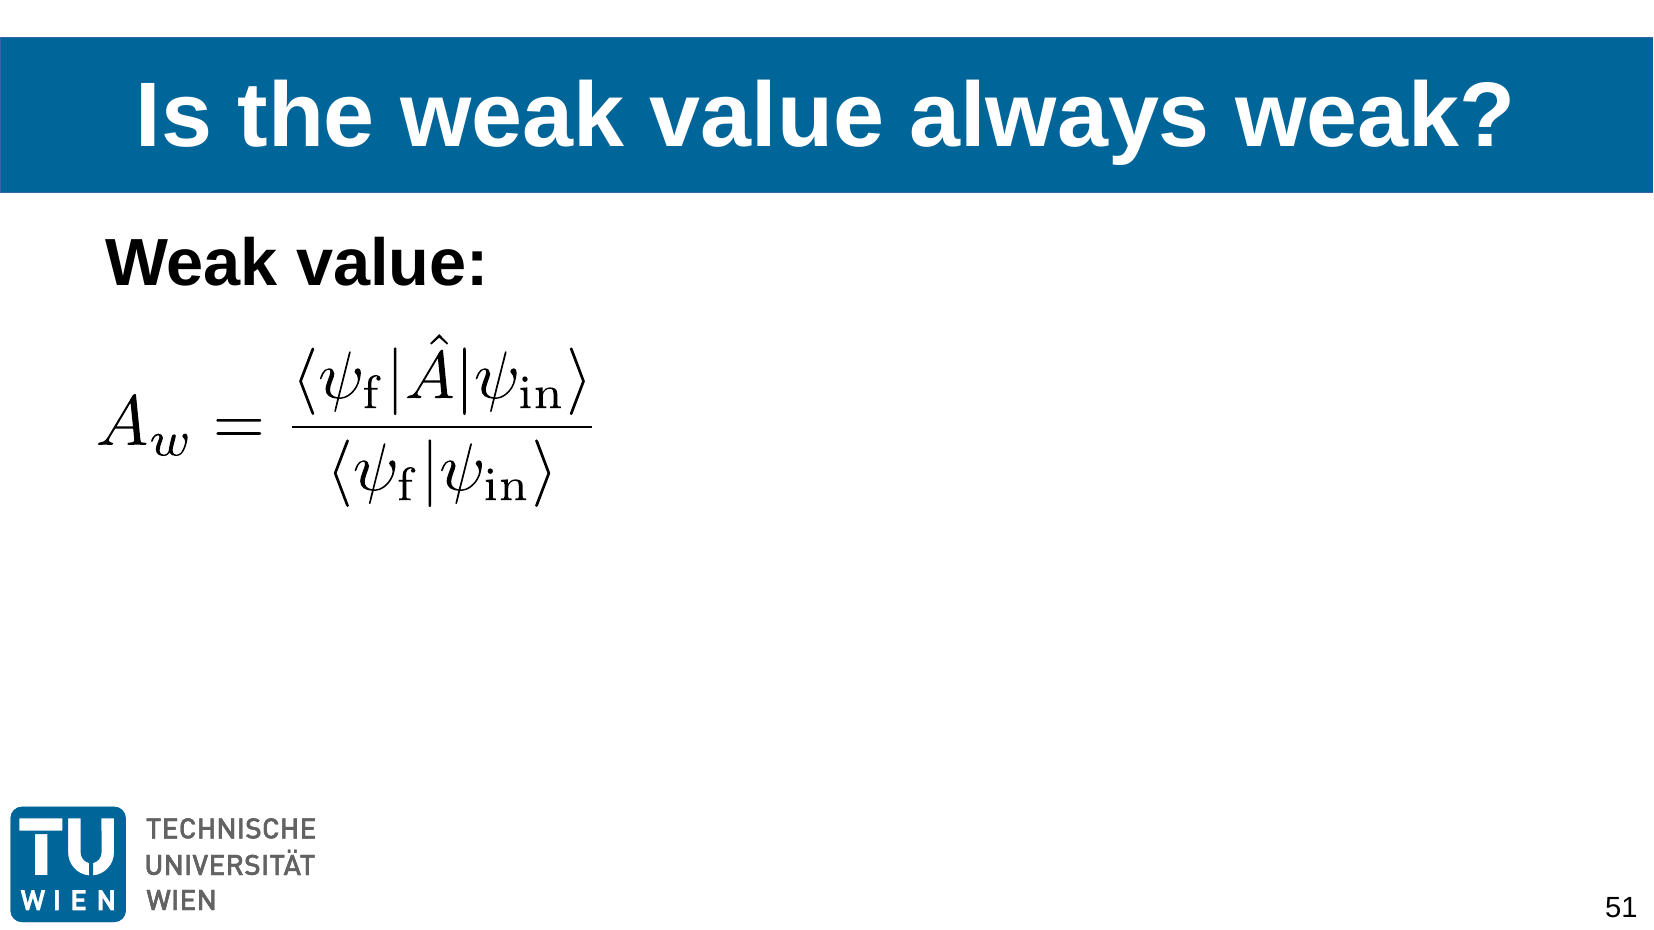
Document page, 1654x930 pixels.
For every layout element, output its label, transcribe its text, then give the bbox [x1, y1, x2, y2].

title Is the weak value always weak? [0, 37, 1653, 193]
list Weak value: [105, 225, 1593, 316]
picture [96, 350, 189, 478]
picture [195, 322, 606, 518]
